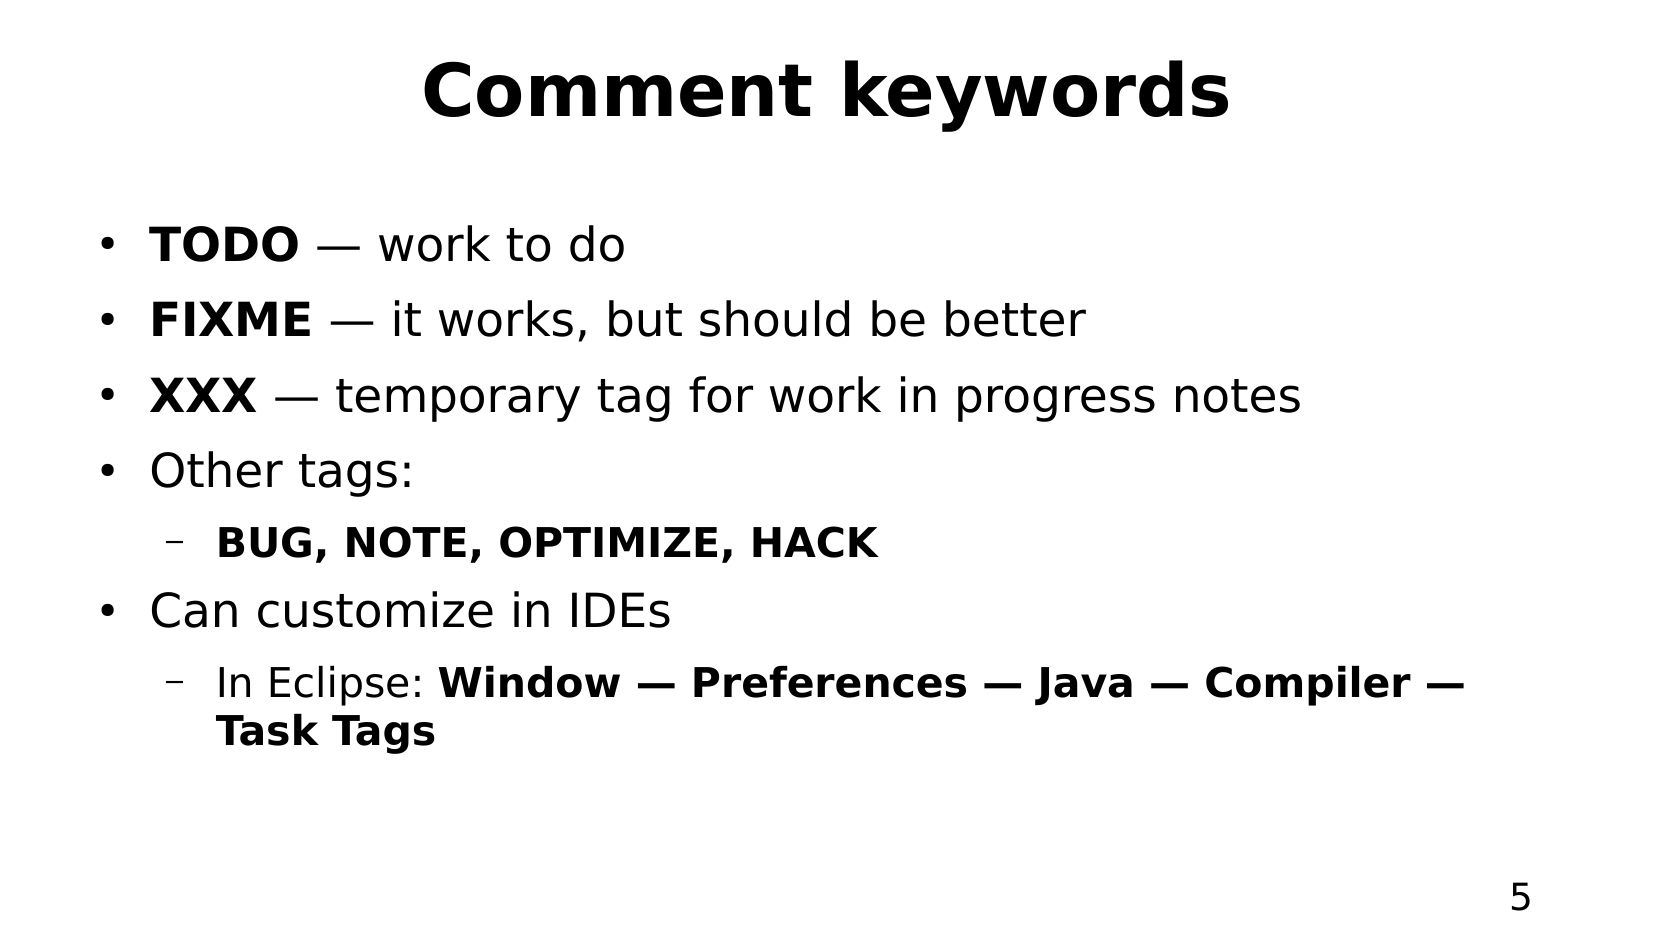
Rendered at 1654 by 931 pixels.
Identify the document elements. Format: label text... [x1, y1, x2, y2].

title Comment keywords [82, 37, 1571, 147]
list TODO — work to do FIXME — it works, but should be better XXX — temporary tag for work in progress notes Other tags: BUG, NOTE, OPTIMIZE, HACK Can customize in IDEs In Eclipse: Window — Preferences — Java — Compiler — Task Tags [82, 217, 1571, 758]
